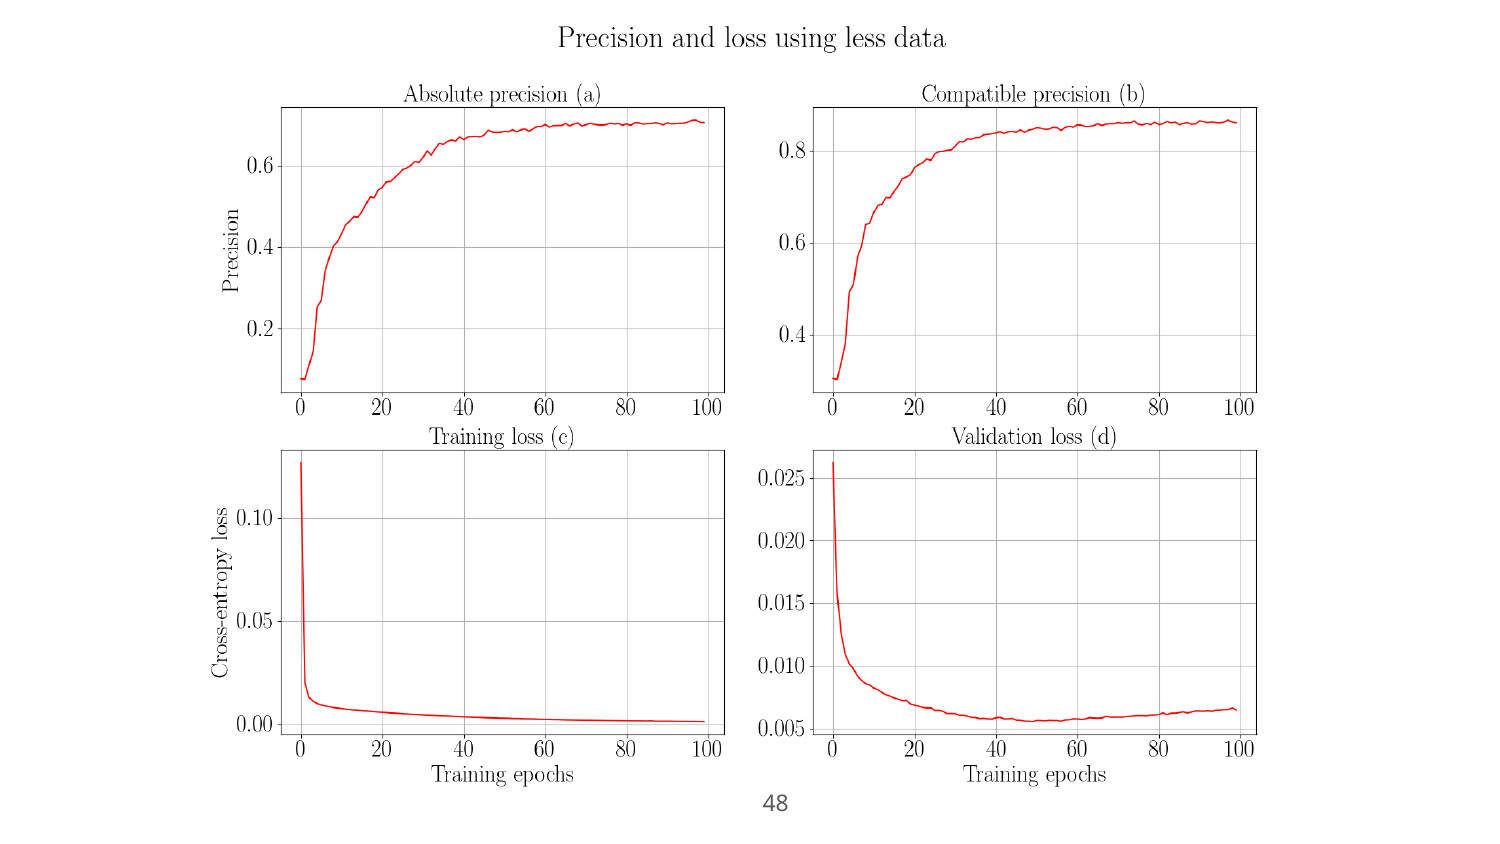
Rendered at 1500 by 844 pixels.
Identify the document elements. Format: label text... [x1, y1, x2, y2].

slide_number <number> [714, 771, 805, 837]
picture [123, 9, 1382, 824]
